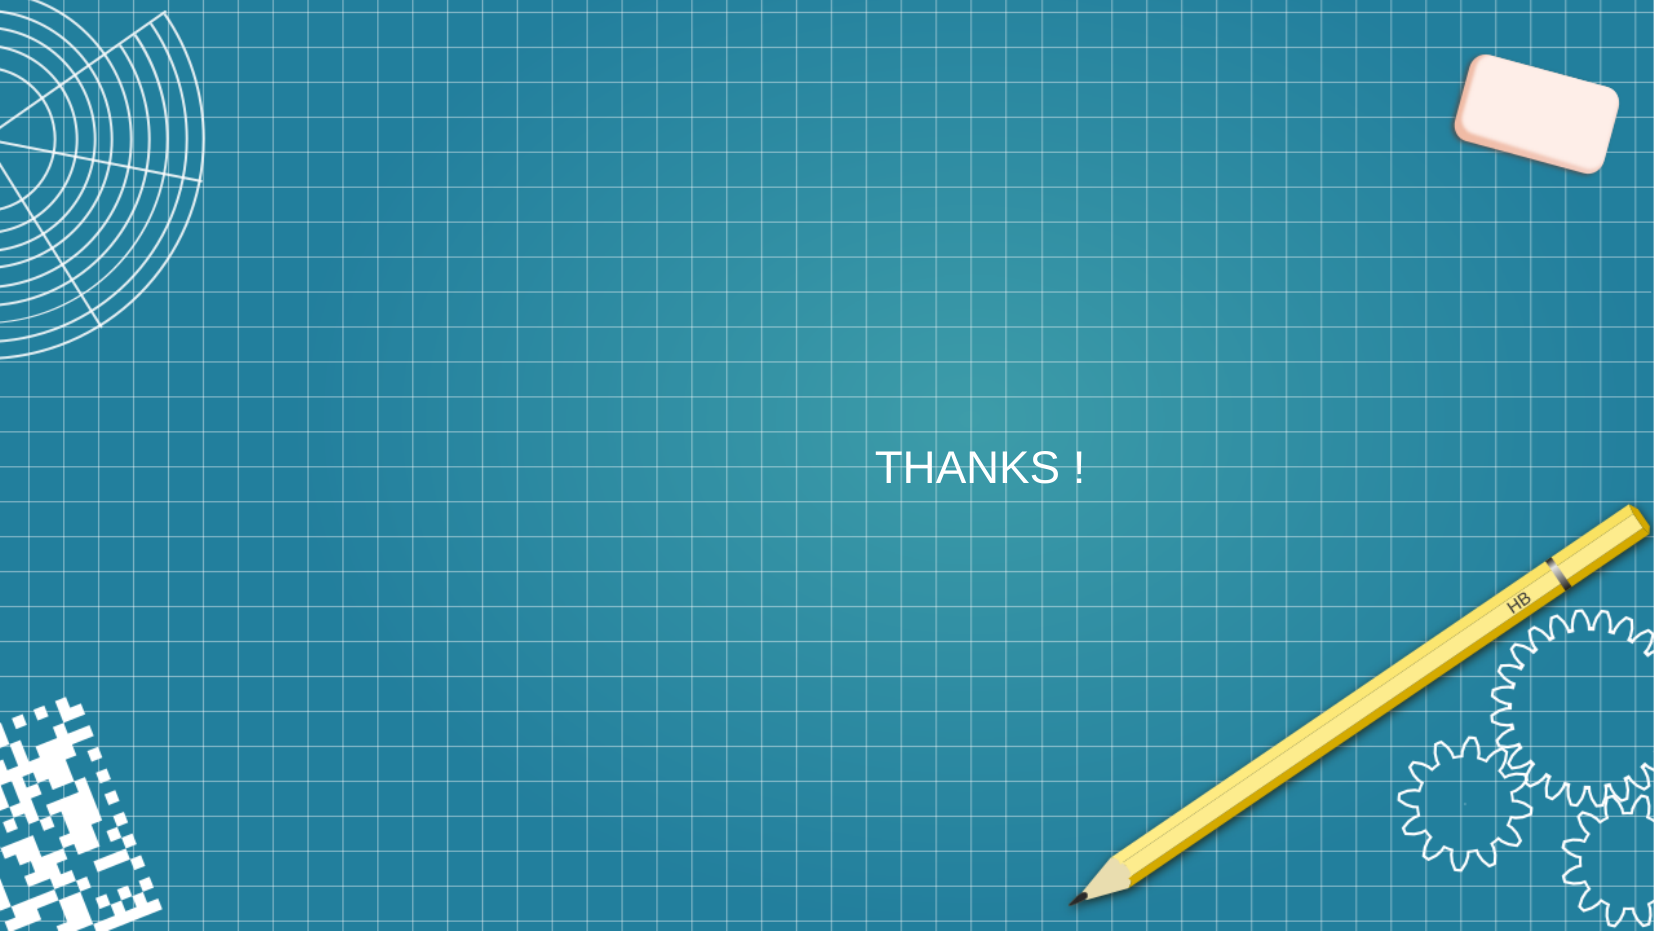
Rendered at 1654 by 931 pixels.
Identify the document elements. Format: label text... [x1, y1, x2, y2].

title THANKS ! [389, 389, 1571, 546]
picture [0, 0, 1654, 931]
